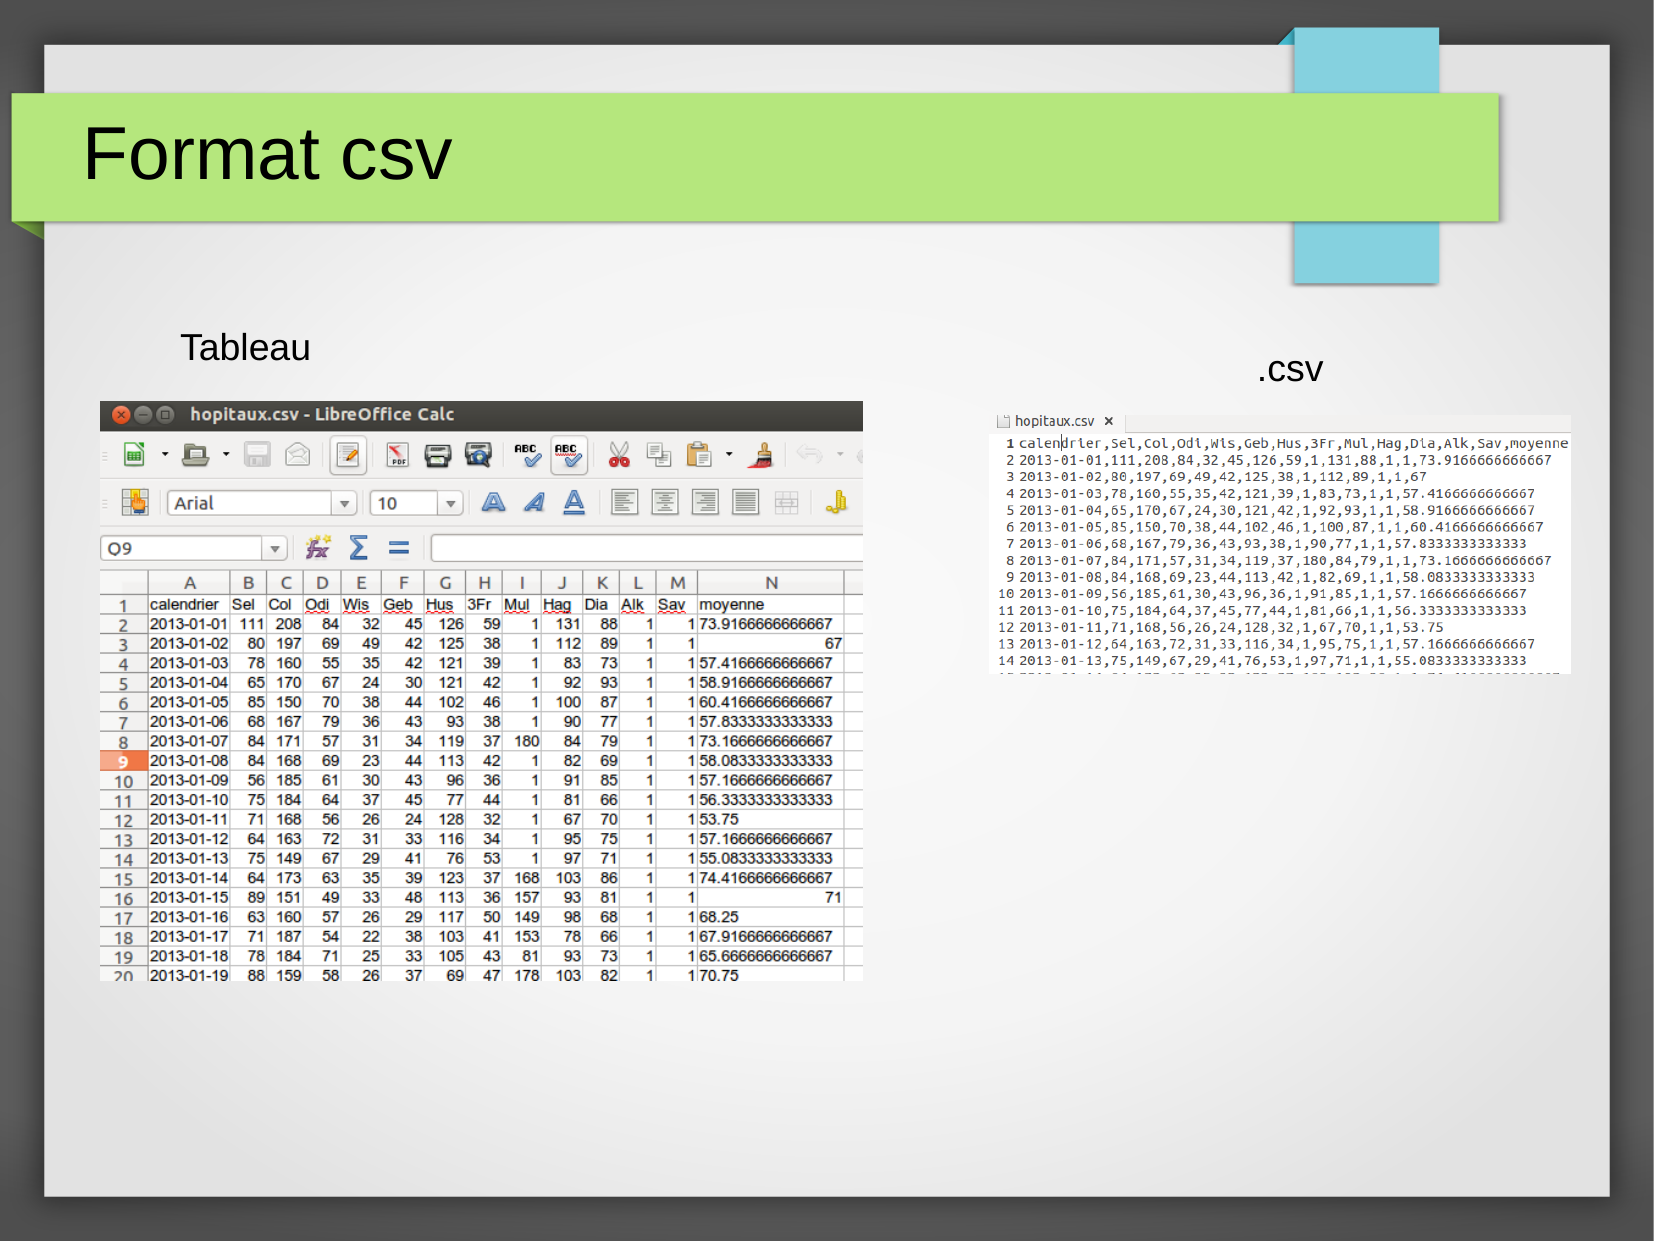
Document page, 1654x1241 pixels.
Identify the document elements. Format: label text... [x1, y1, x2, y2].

title Format csv [82, 94, 1264, 213]
text_box Tableau [165, 318, 378, 376]
picture [0, 0, 1654, 1241]
text_box .csv [1242, 340, 1339, 398]
